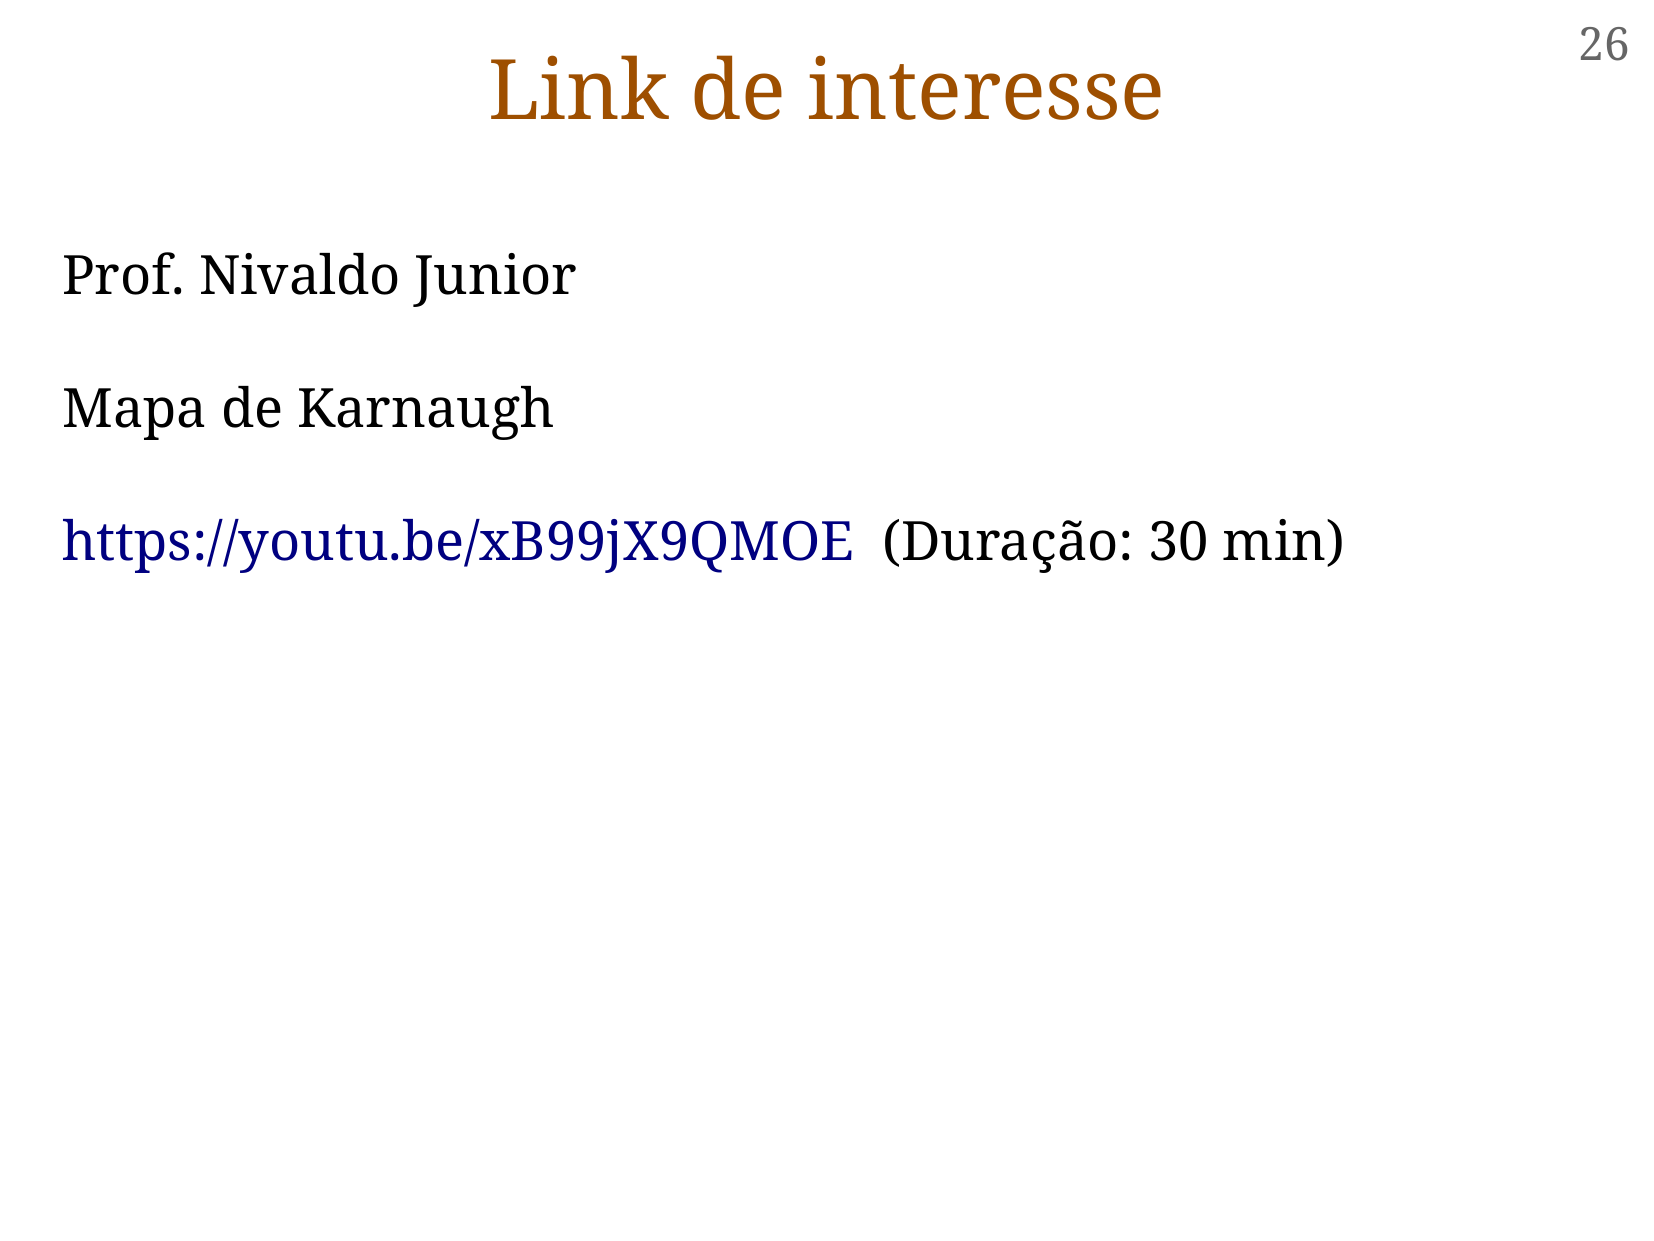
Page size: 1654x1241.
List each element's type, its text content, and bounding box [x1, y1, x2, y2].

list Prof. Nivaldo Junior Mapa de Karnaugh https://youtu.be/xB99jX9QMOE (Duração: 30 min) [59, 236, 1595, 1211]
title Link de interesse [59, 29, 1595, 148]
